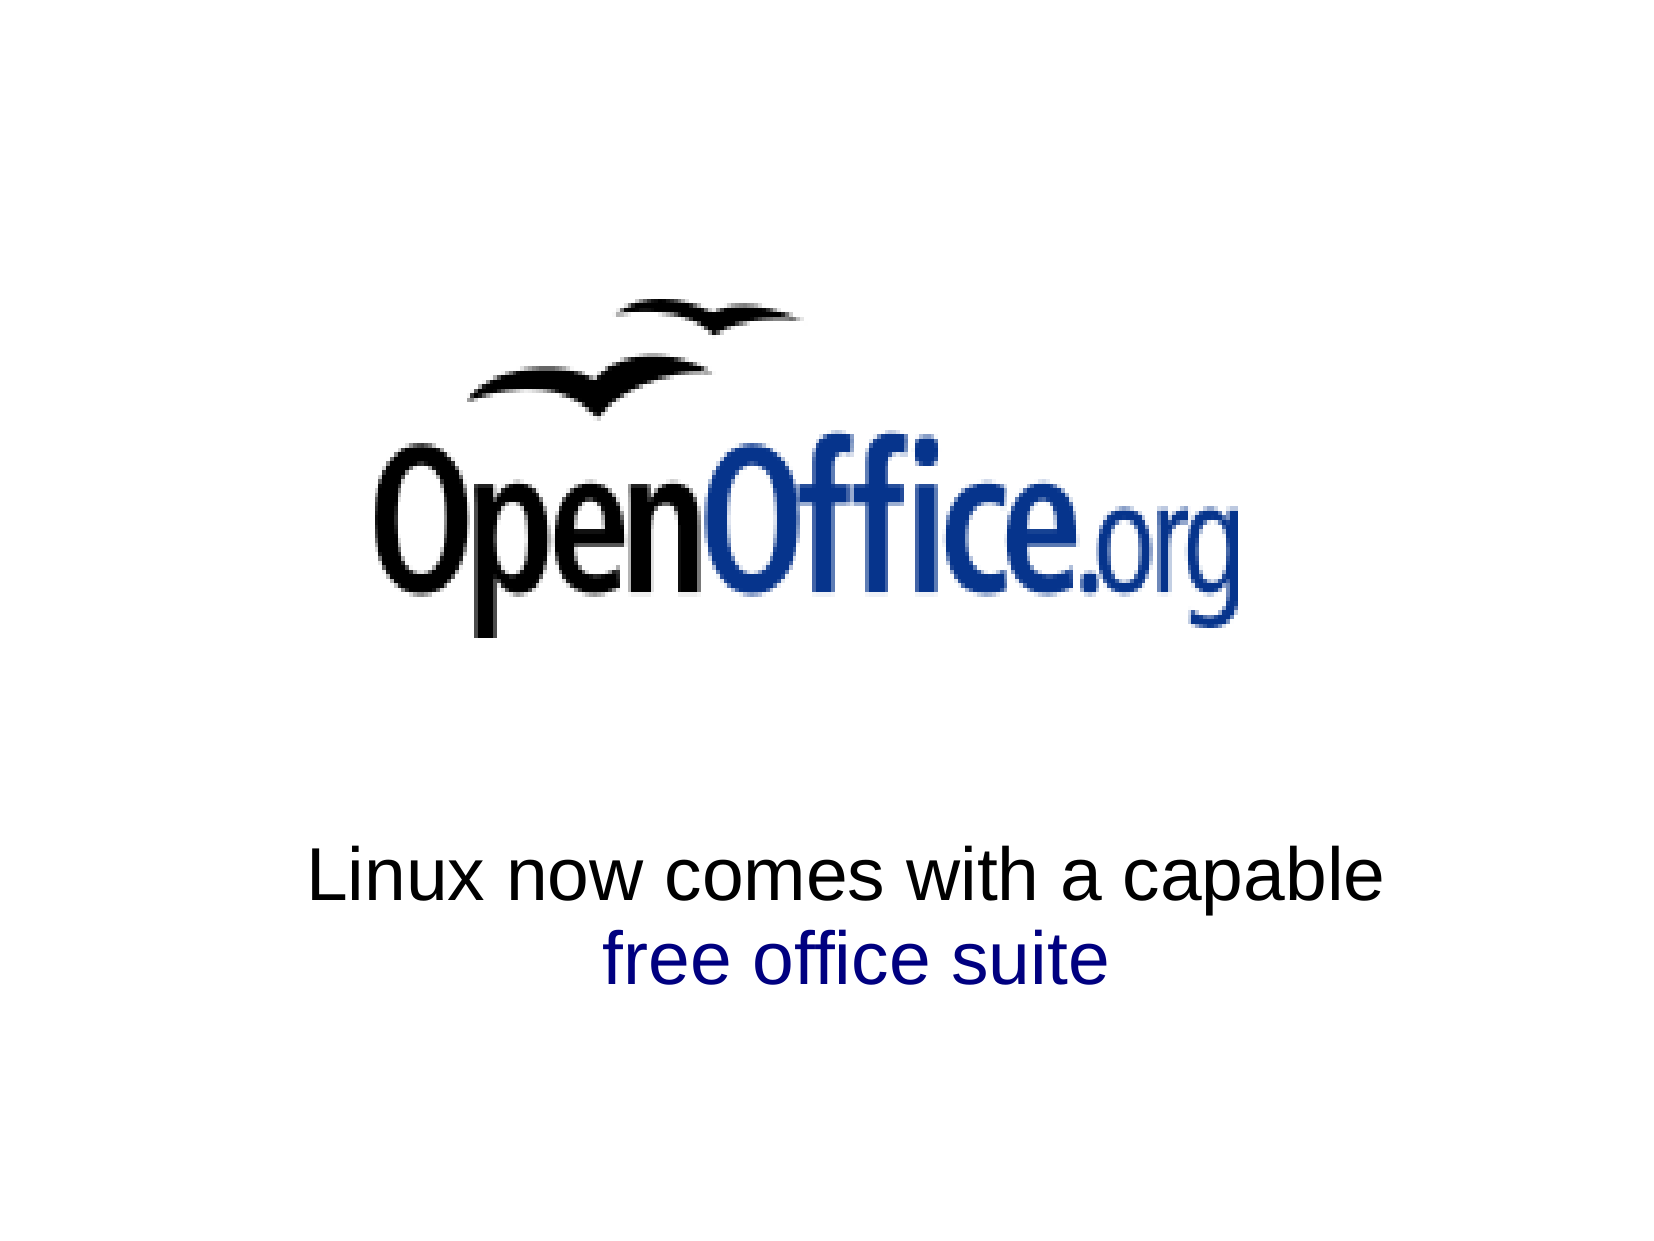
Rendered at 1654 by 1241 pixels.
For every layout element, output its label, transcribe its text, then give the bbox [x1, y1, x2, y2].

title Linux now comes with a capable free office suite [112, 820, 1601, 1013]
picture [375, 299, 1238, 638]
